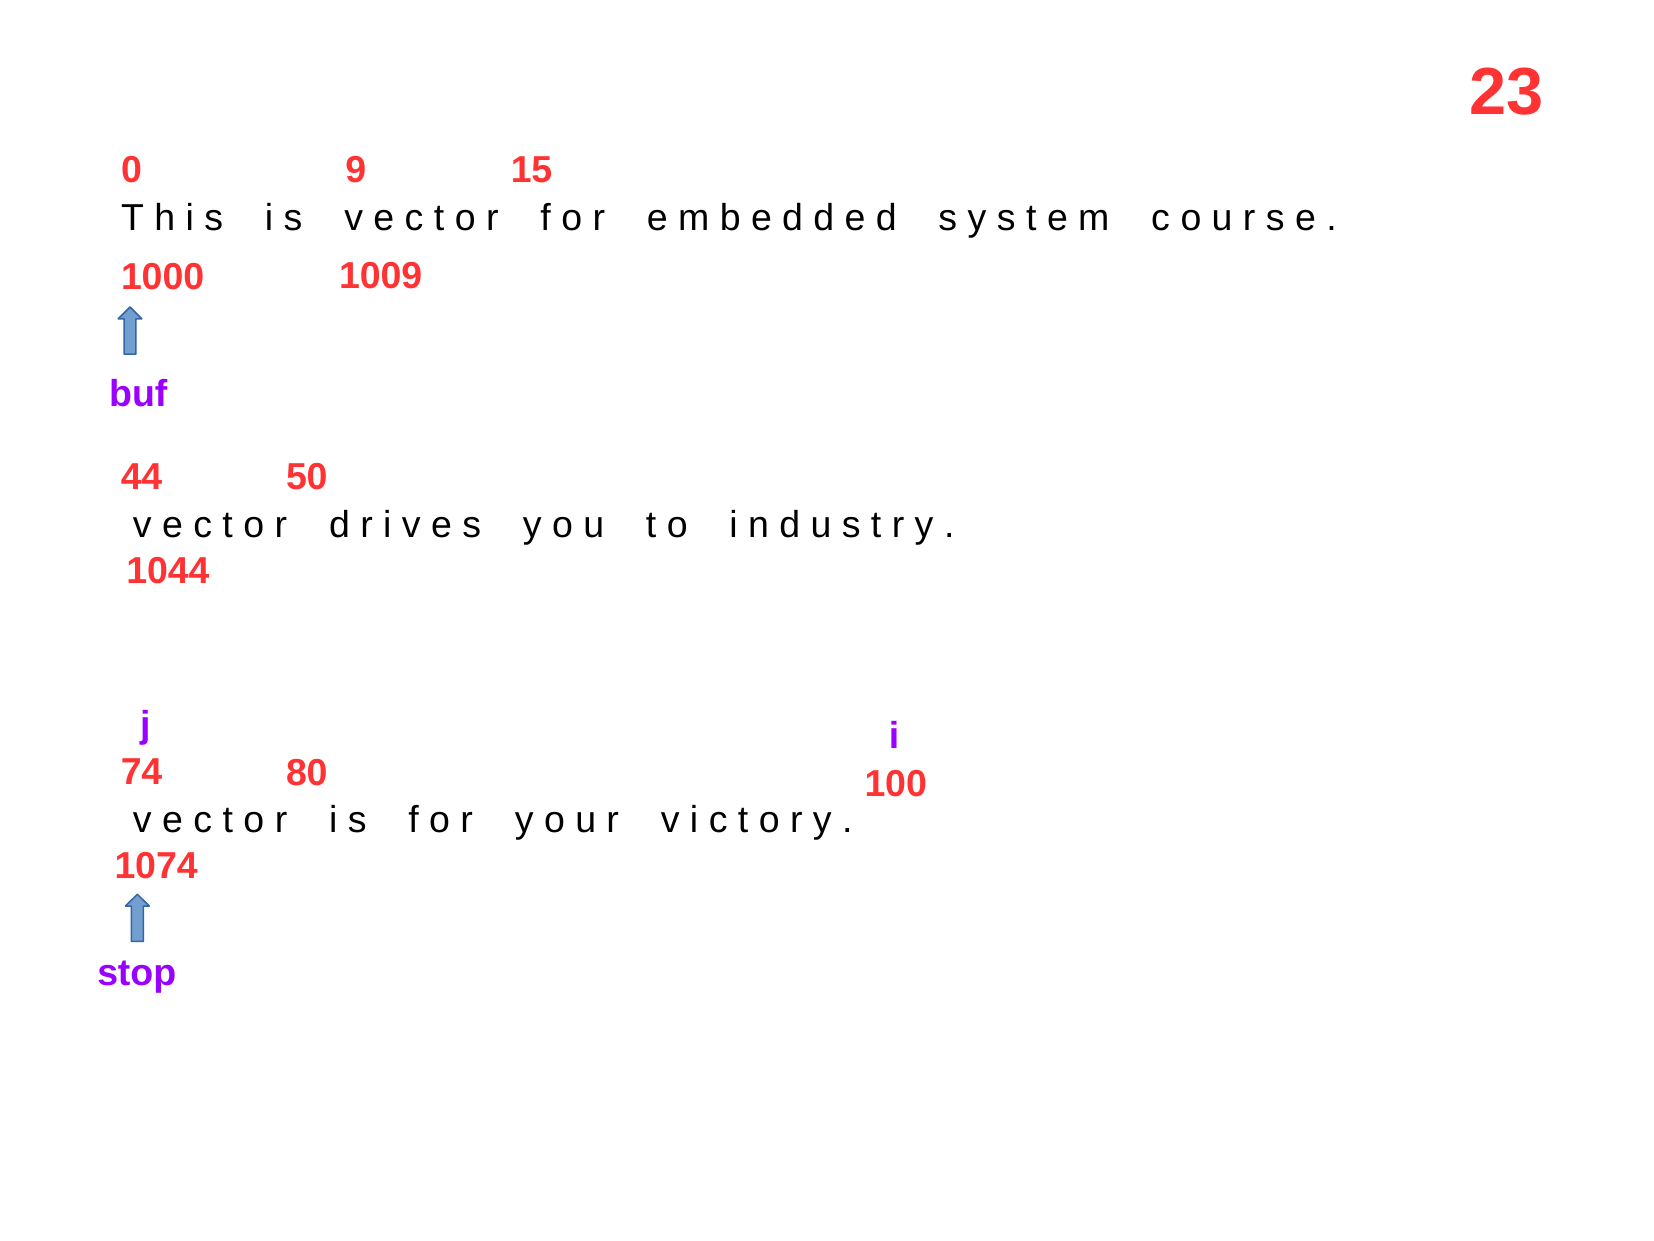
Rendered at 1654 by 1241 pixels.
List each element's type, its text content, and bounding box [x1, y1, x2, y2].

text_box 23 [1454, 46, 1560, 142]
text_box buf [94, 365, 183, 426]
text_box stop [82, 943, 210, 1004]
text_box T h i s i s v e c t o r f o r e m b e d d e d s y s t e m c o u r s e . [106, 188, 1354, 249]
text_box [118, 307, 142, 355]
text_box 50 [271, 448, 343, 509]
text_box 1000 [106, 248, 219, 309]
text_box 9 [330, 141, 381, 202]
text_box 1074 [99, 837, 213, 898]
text_box 74 [106, 743, 178, 804]
text_box v e c t o r d r i v e s y o u t o i n d u s t r y . [118, 496, 972, 557]
text_box 0 [106, 141, 157, 202]
text_box i [873, 707, 914, 755]
text_box [125, 894, 150, 942]
text_box 80 [271, 744, 343, 804]
text_box 1044 [111, 542, 225, 603]
text_box 44 [106, 448, 178, 509]
text_box 15 [496, 141, 568, 202]
text_box 1009 [324, 247, 438, 308]
text_box j [125, 696, 166, 757]
text_box v e c t o r i s f o r y o u r v i c t o r y . [118, 791, 869, 852]
text_box 100 [849, 755, 942, 816]
